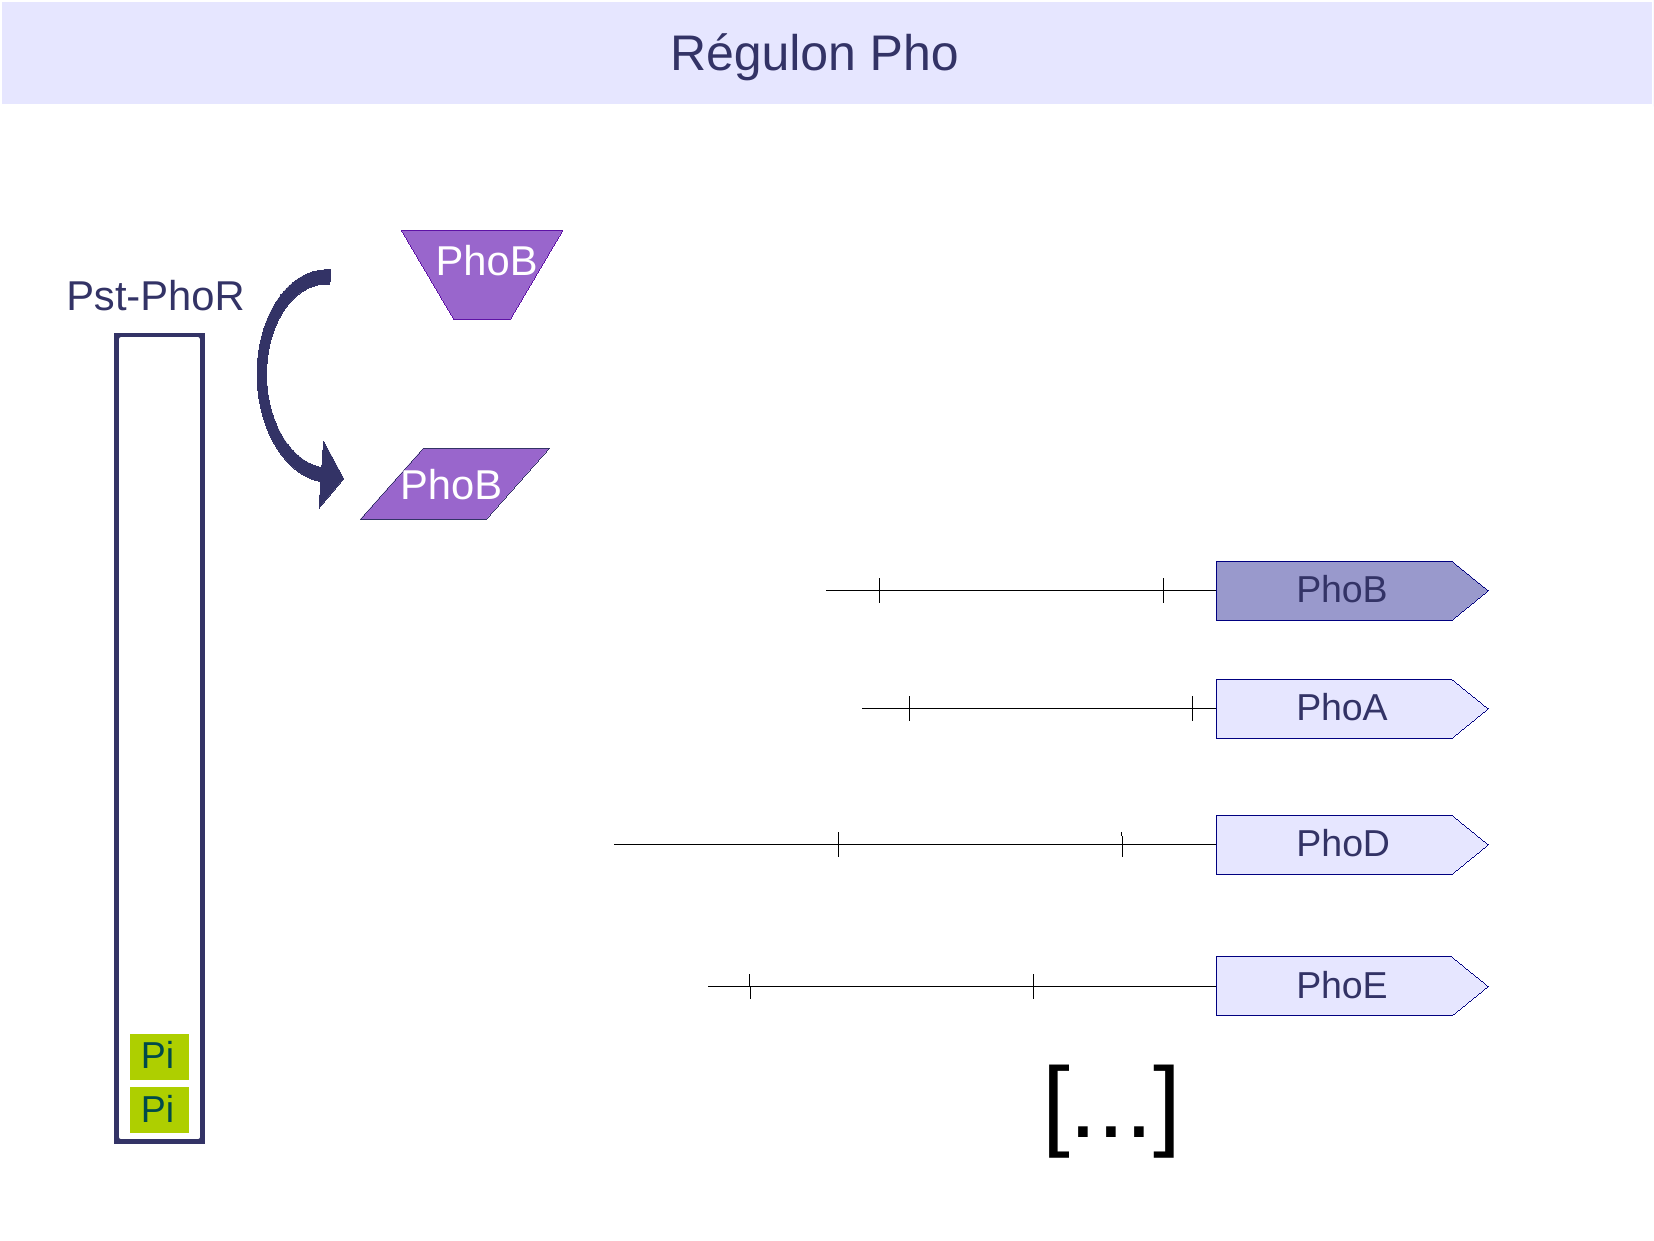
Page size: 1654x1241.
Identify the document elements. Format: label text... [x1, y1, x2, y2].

text_box [1216, 815, 1489, 875]
text_box [1216, 679, 1489, 739]
text_box [360, 491, 489, 520]
text_box Régulon Pho [655, 17, 974, 89]
text_box PhoE [1281, 956, 1403, 1014]
text_box [1216, 561, 1489, 621]
text_box [418, 448, 550, 484]
text_box PhoD [1281, 815, 1405, 872]
text_box Pi [126, 1027, 190, 1085]
text_box Pi [126, 1080, 189, 1138]
text_box Pst-PhoR [51, 265, 260, 328]
text_box PhoB [1281, 561, 1403, 618]
text_box [553, 230, 563, 247]
text_box [257, 269, 344, 509]
text_box [112, 330, 207, 1146]
text_box [1216, 956, 1489, 1016]
text_box PhoB [385, 454, 518, 517]
text_box [...] [1027, 1039, 1196, 1167]
text_box [0, 0, 1654, 107]
text_box PhoA [1281, 679, 1403, 736]
text_box [438, 293, 526, 320]
text_box [401, 230, 420, 262]
text_box PhoB [420, 230, 553, 293]
